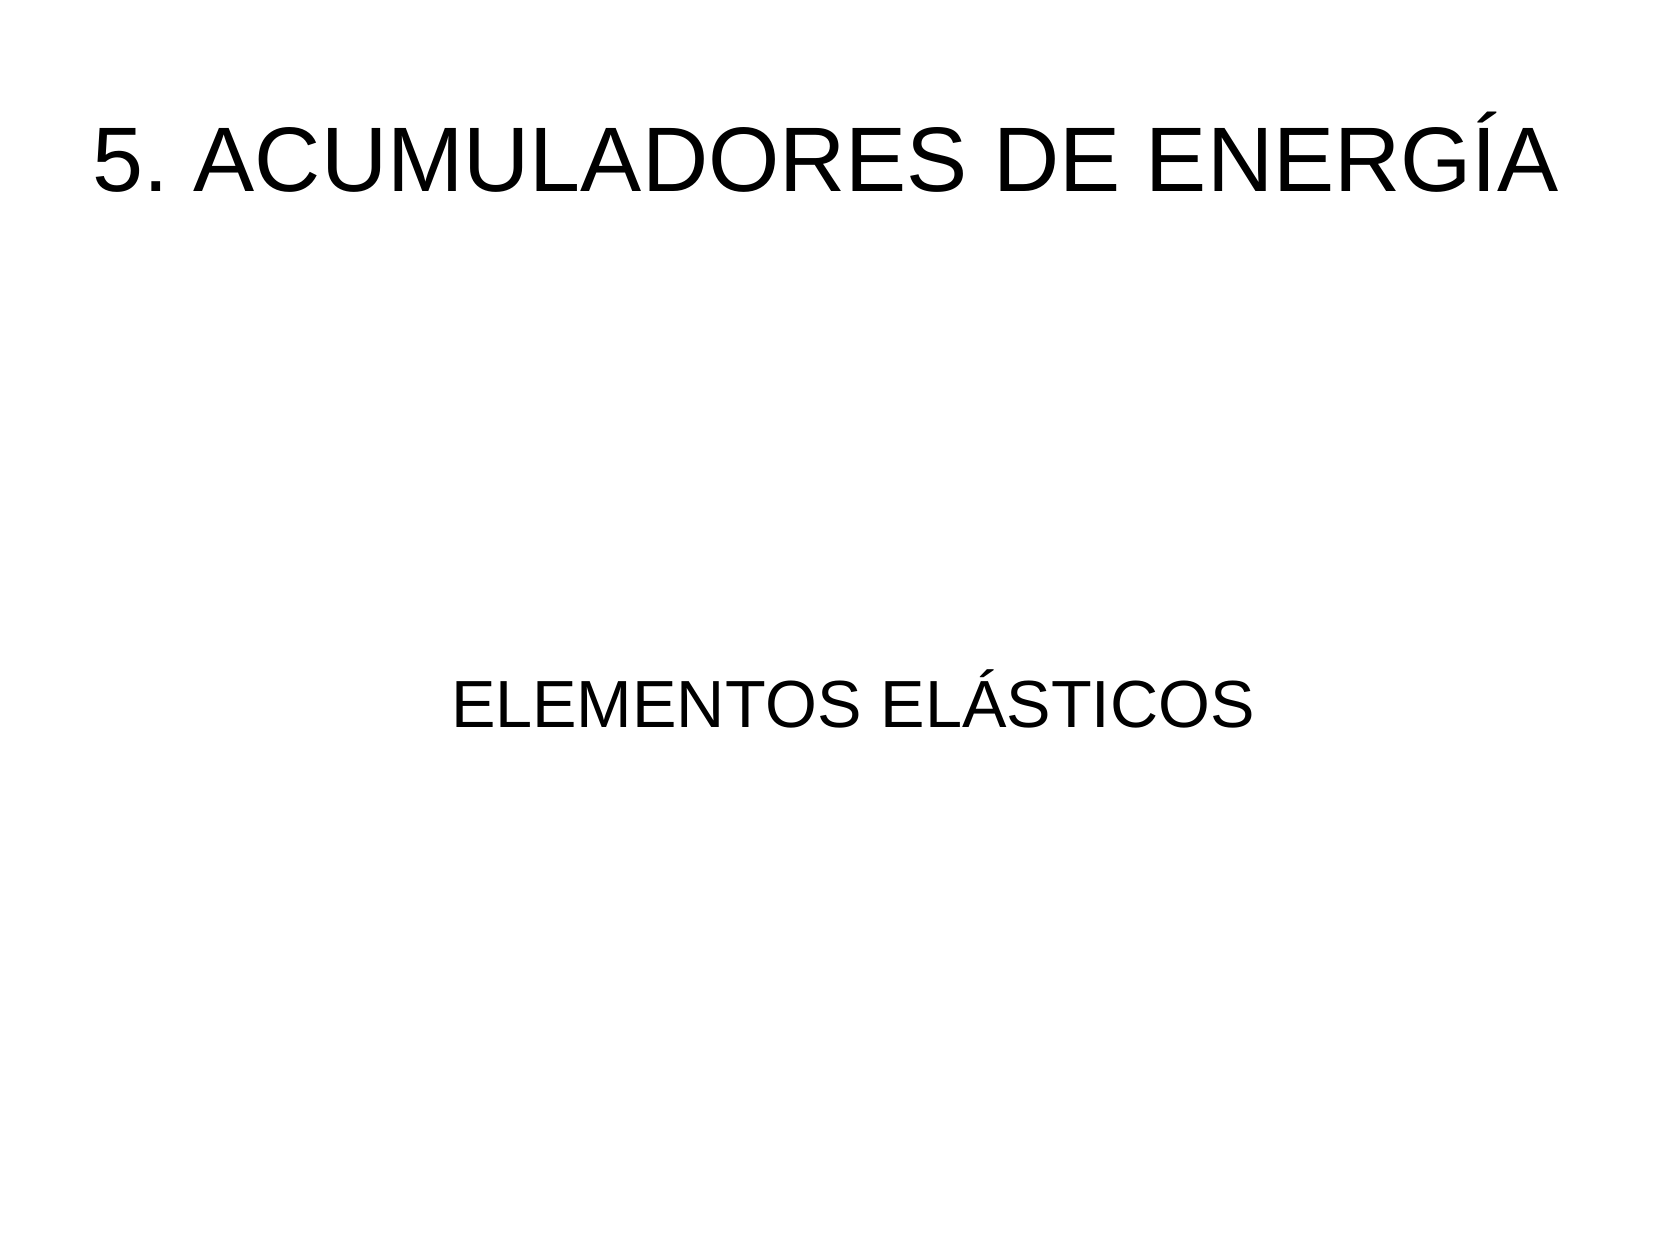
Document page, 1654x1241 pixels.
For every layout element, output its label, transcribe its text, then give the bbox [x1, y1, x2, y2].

title 5. ACUMULADORES DE ENERGÍA [82, 38, 1571, 268]
subtitle ELEMENTOS ELÁSTICOS [82, 290, 1625, 1109]
